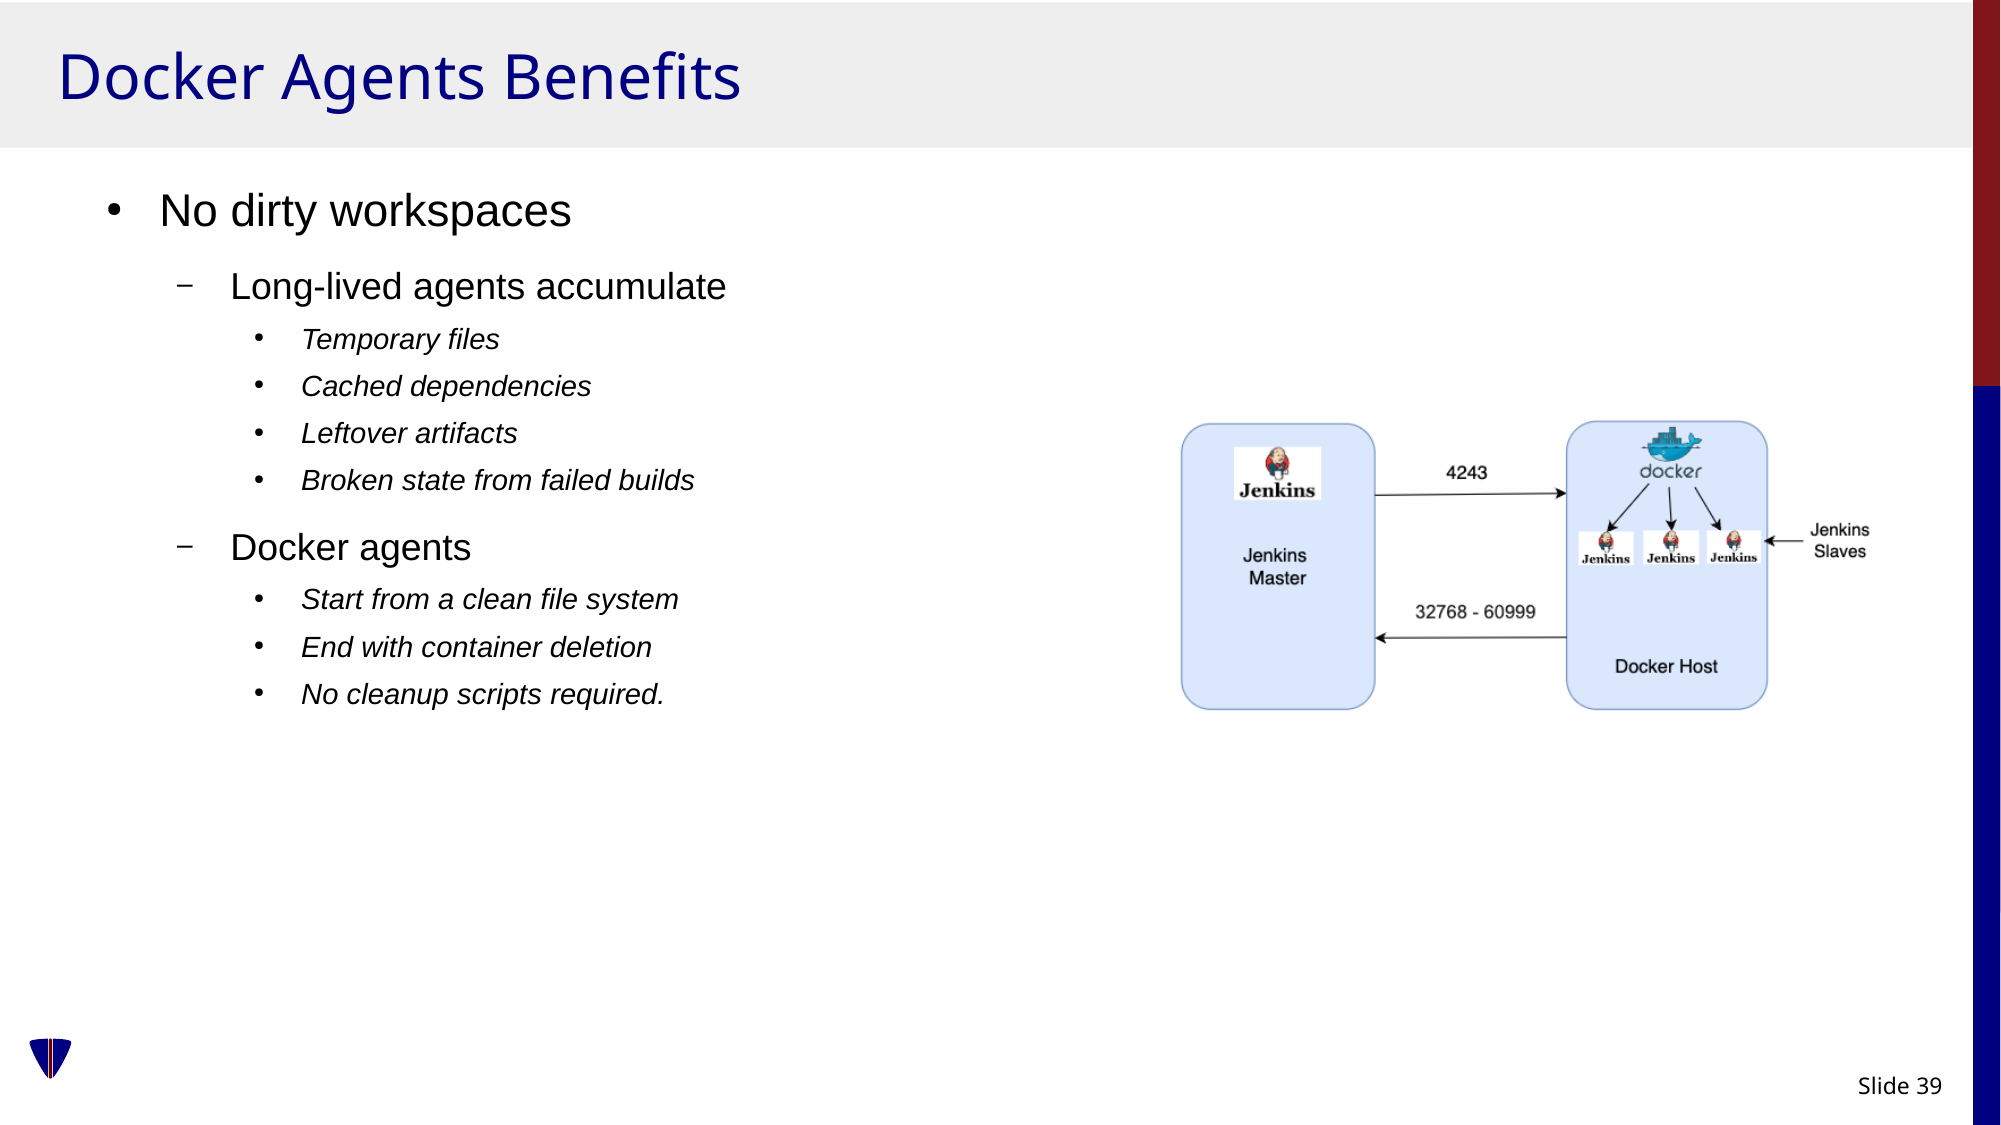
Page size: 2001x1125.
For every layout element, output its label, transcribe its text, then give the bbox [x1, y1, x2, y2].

list No dirty workspaces Long-lived agents accumulate Temporary files Cached dependencies Leftover artifacts Broken state from failed builds Docker agents Start from a clean file system End with container deletion No cleanup scripts required. [88, 177, 1123, 1034]
title Docker Agents Benefits [0, 2, 1973, 148]
picture [1148, 368, 1890, 768]
